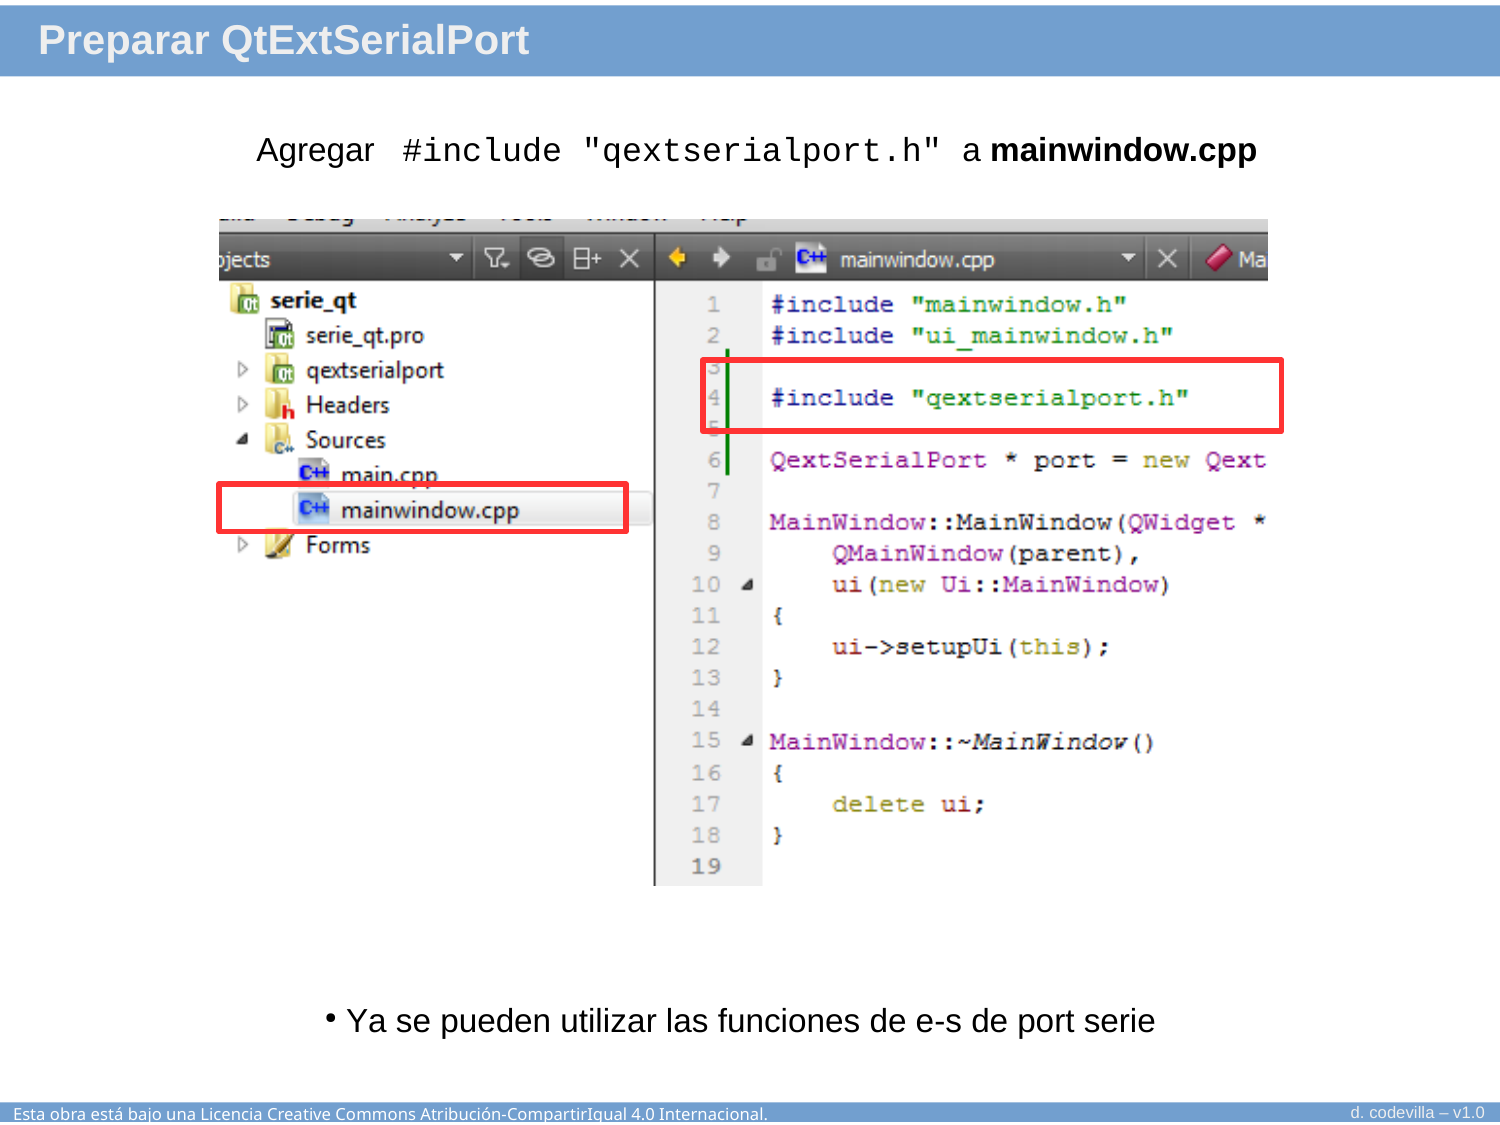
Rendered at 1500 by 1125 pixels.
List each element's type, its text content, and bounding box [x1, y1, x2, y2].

text_box Ya se pueden utilizar las funciones de e-s de port serie [307, 968, 1220, 1050]
picture [222, 487, 623, 529]
picture [219, 219, 1268, 886]
picture [706, 363, 1268, 428]
text_box Preparar QtExtSerialPort [23, 5, 545, 72]
text_box Agregar #include "qextserialport.h" a mainwindow.cpp [229, 100, 1273, 176]
